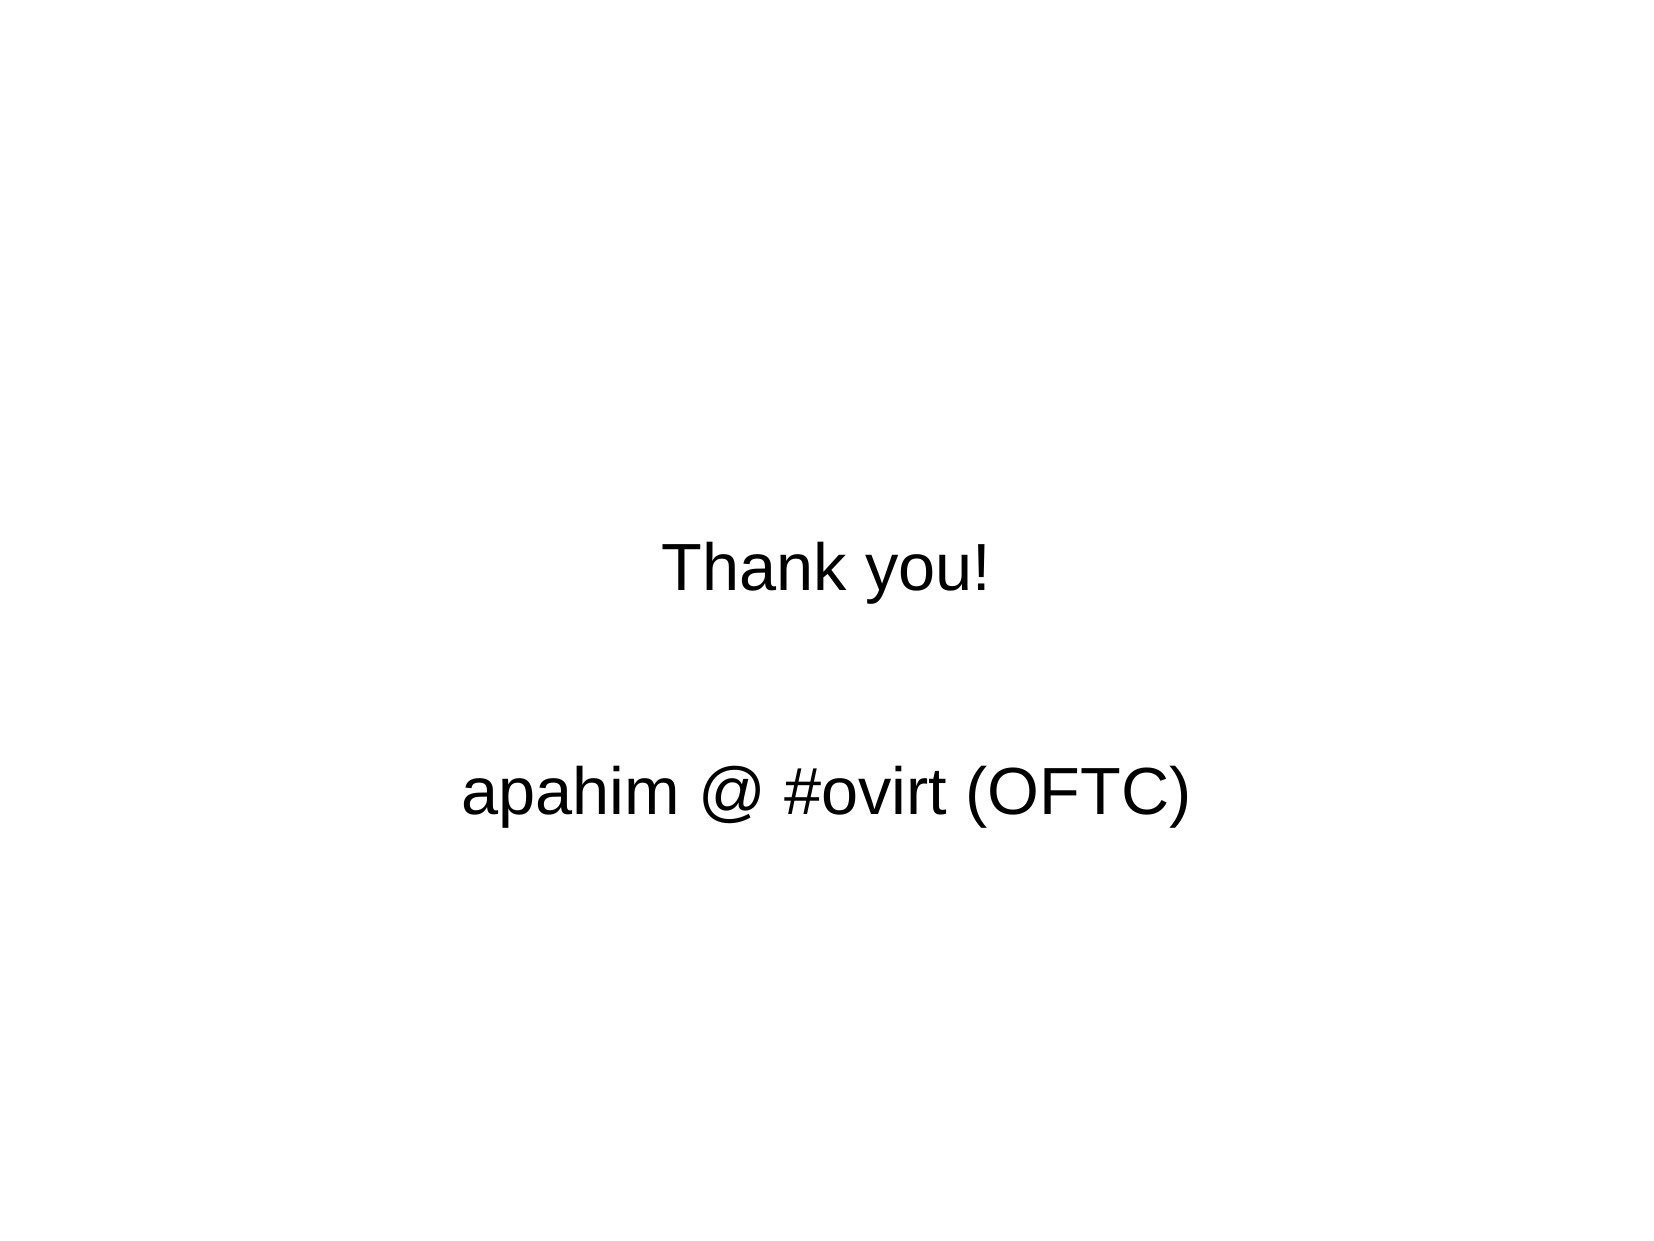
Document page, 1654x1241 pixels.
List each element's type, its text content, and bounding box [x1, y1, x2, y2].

subtitle Thank you! apahim @ #ovirt (OFTC) [82, 49, 1571, 1010]
